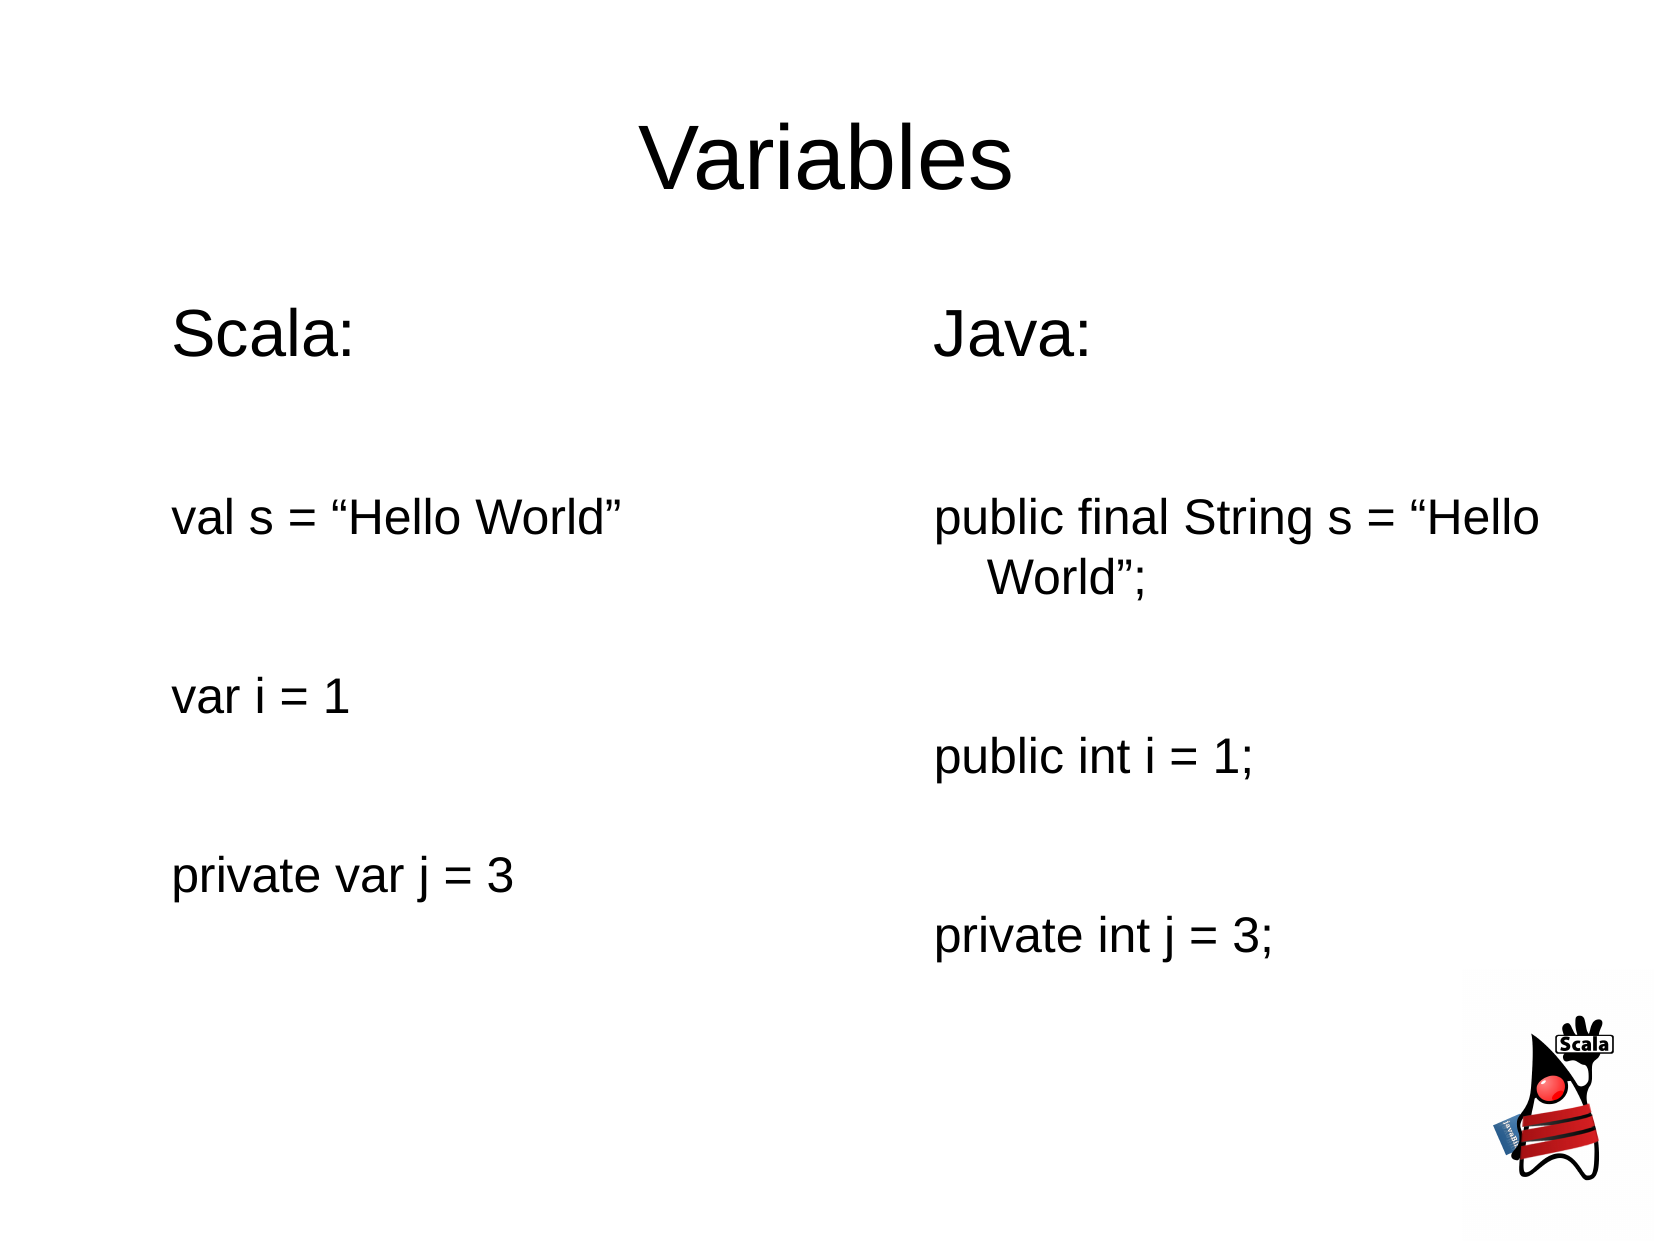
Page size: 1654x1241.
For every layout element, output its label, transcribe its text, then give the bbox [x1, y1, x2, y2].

list Scala: val s = “Hello World” var i = 1 private var j = 3 [82, 290, 809, 1109]
title Variables [82, 49, 1571, 257]
list Java: public final String s = “Hello World”; public int i = 1; private int j = 3; [845, 290, 1654, 1109]
